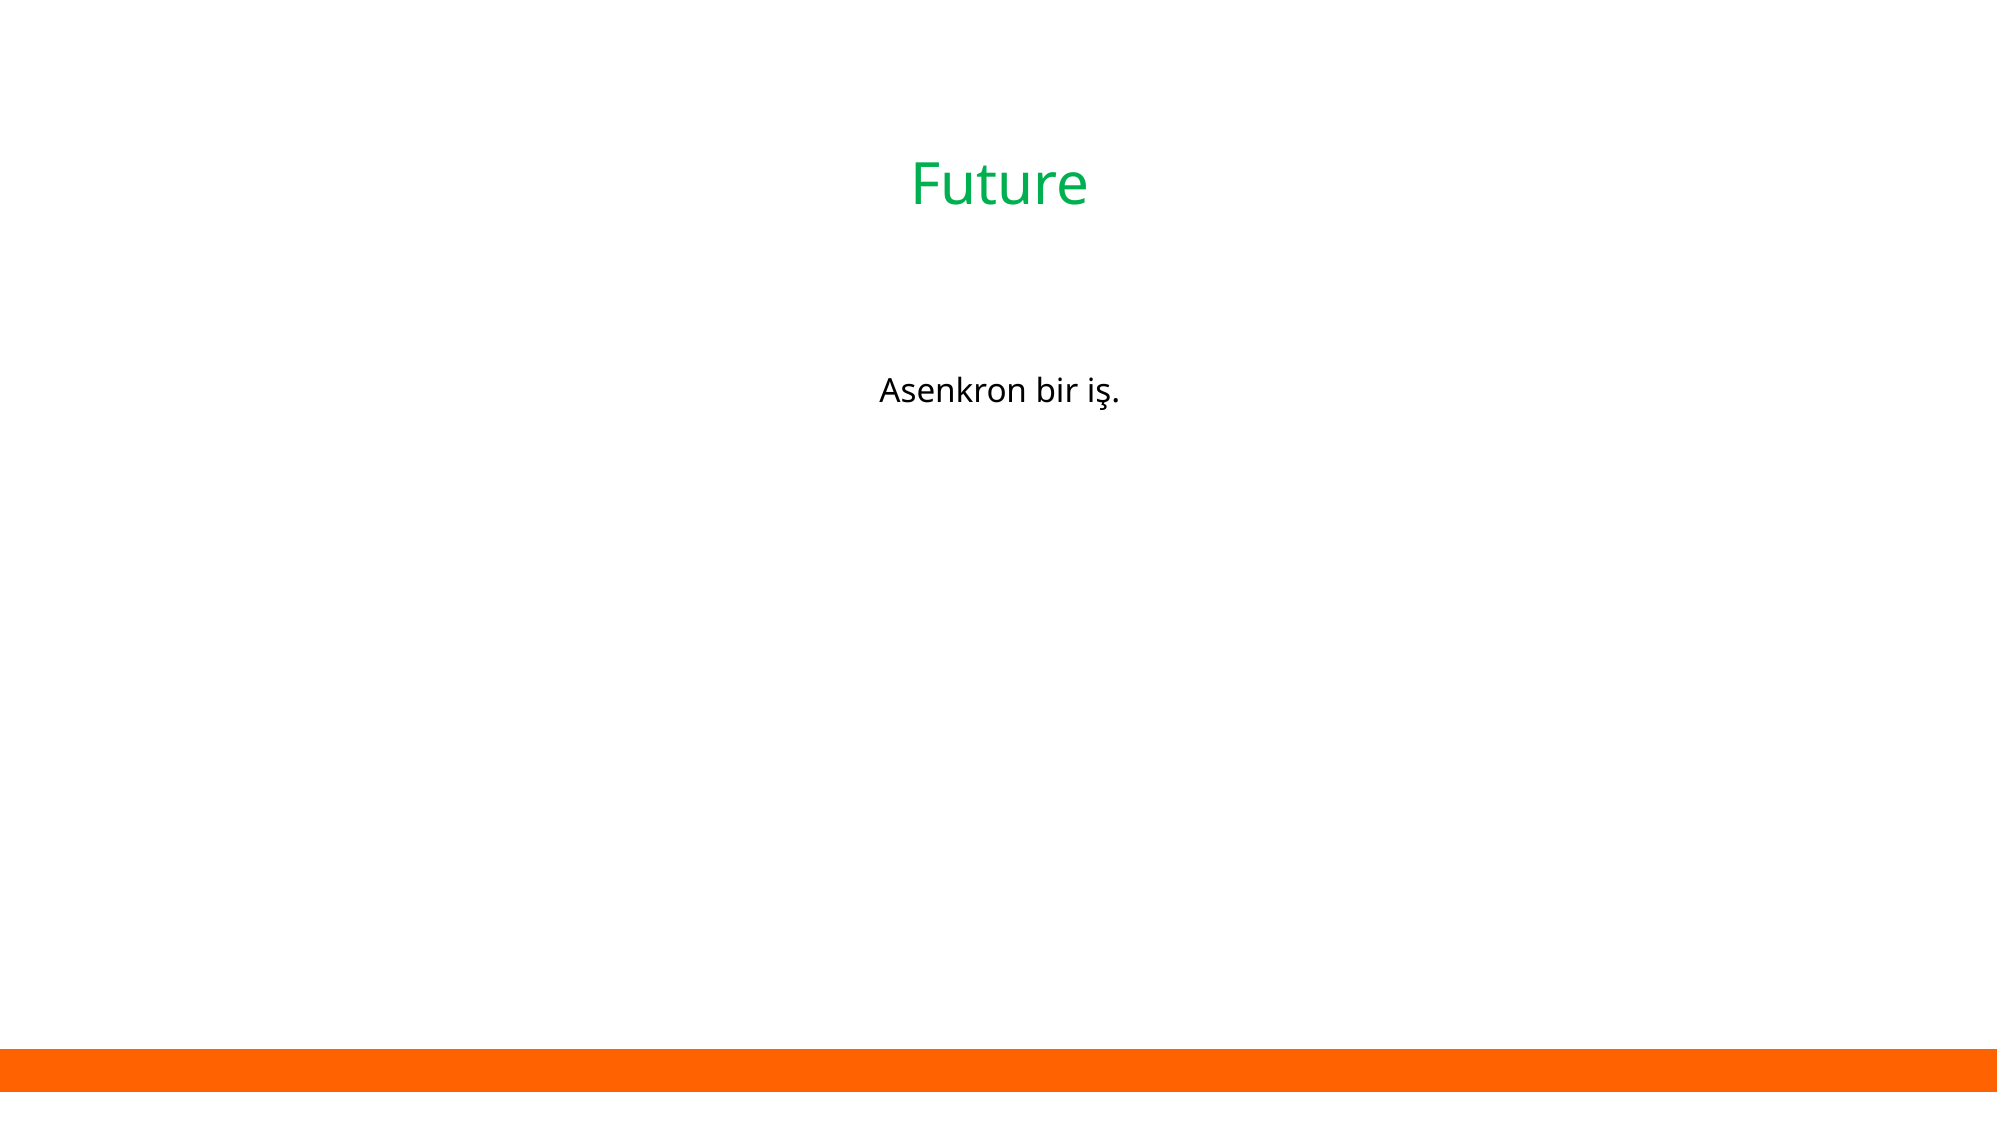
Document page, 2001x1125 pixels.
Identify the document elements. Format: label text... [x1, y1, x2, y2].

text_box [0, 1049, 1997, 1092]
text_box Future [420, 146, 1580, 237]
text_box Asenkron bir iş. [451, 361, 1549, 643]
